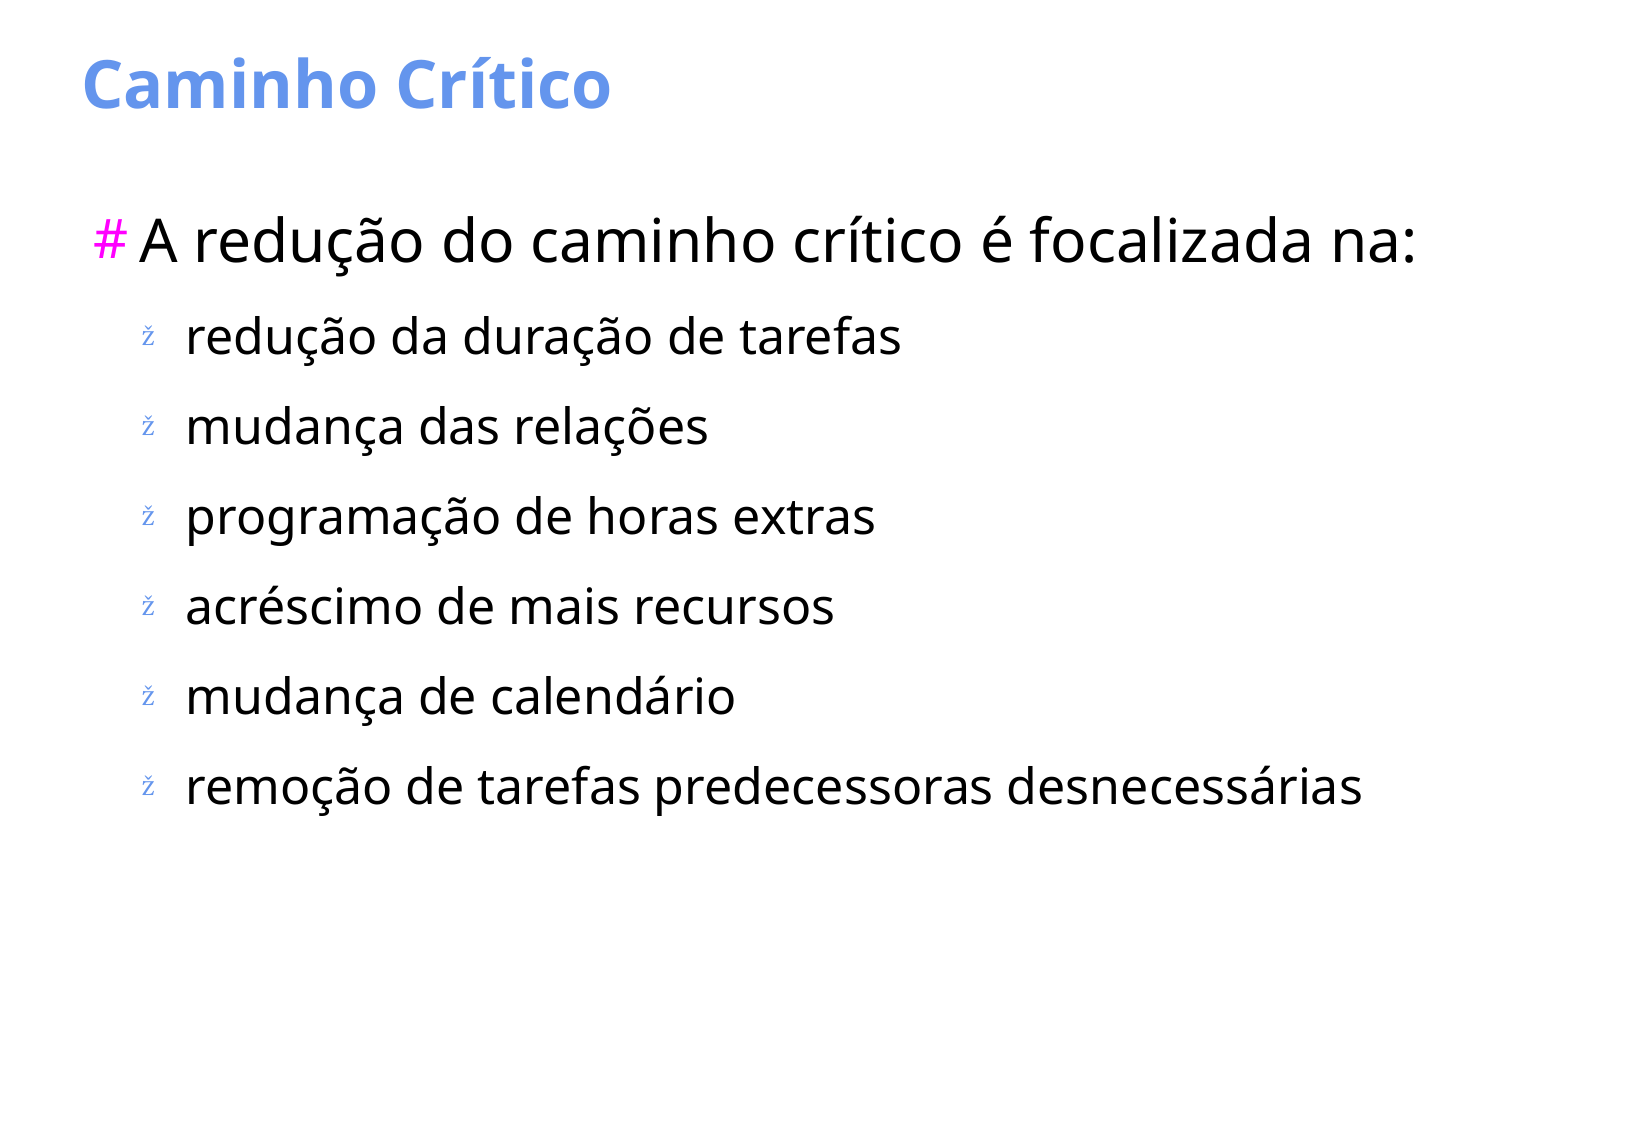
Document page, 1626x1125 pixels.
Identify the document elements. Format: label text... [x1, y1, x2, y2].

list A redução do caminho crítico é focalizada na: redução da duração de tarefas mudança das relações programação de horas extras acréscimo de mais recursos mudança de calendário remoção de tarefas predecessoras desnecessárias [81, 165, 1544, 1016]
title Caminho Crítico [81, 41, 1544, 122]
